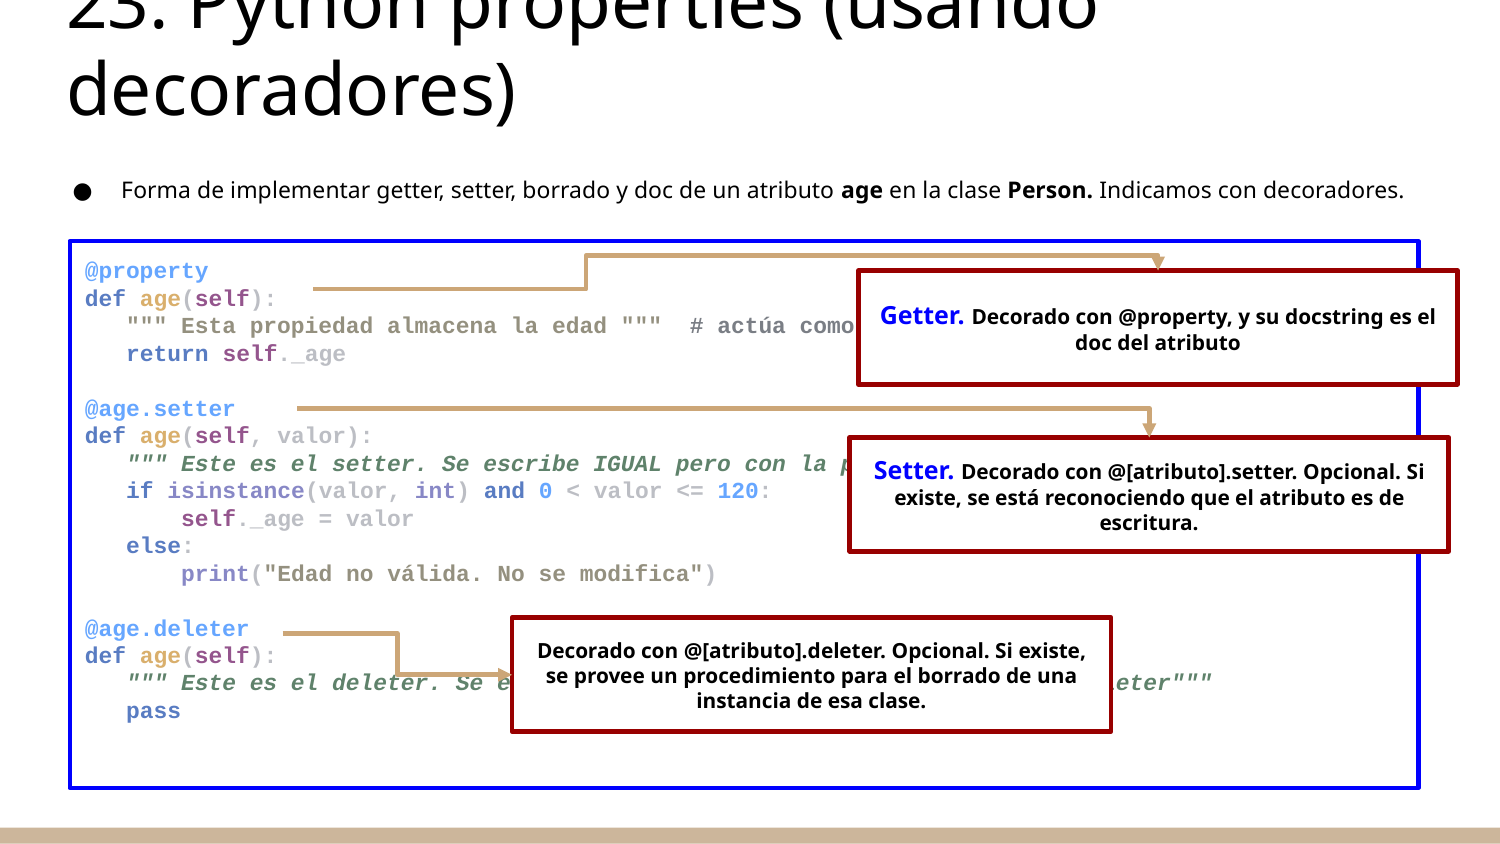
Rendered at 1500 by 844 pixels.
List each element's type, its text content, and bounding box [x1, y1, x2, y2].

text_box @property def age(self): """ Esta propiedad almacena la edad """ # actúa como doc de la propiedad return self._age @age.setter def age(self, valor): """ Este es el setter. Se escribe IGUAL pero con la propiedad @edad.setter""" if isinstance(valor, int) and 0 < valor <= 120: self._age = valor else: print("Edad no válida. No se modifica") @age.deleter def age(self): """ Este es el deleter. Se escribe IGUAL pero con la propiedad @edad.deleter""" pass [69, 241, 1419, 788]
text_box Getter. Decorado con @property, y su docstring es el doc del atributo [858, 270, 1458, 385]
text_box Decorado con @[atributo].deleter. Opcional. Si existe, se provee un procedimiento para el borrado de una instancia de esa clase. [512, 617, 1112, 732]
title 23. Python properties (usando decoradores) [51, 8, 1449, 146]
text_box Forma de implementar getter, setter, borrado y doc de un atributo age en la clase Person. Indicamos con decoradores. [31, 156, 1469, 271]
text_box Setter. Decorado con @[atributo].setter. Opcional. Si existe, se está reconociendo que el atributo es de escritura. [849, 437, 1449, 552]
